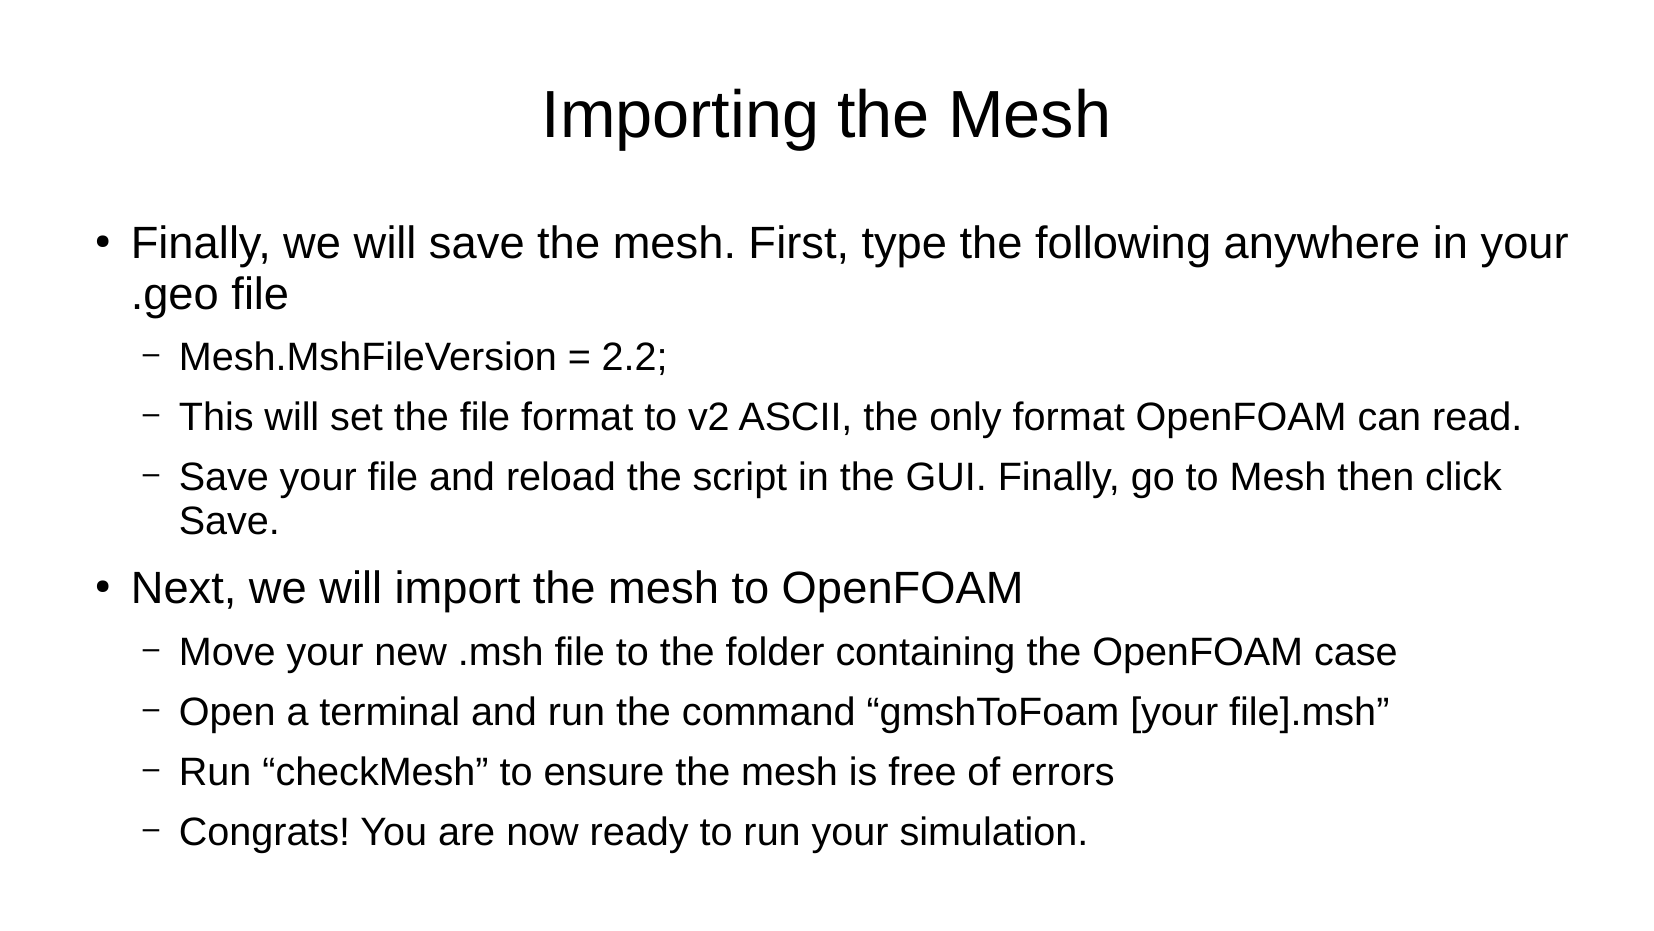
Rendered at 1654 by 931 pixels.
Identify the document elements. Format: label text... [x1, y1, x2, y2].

title Importing the Mesh [82, 37, 1571, 193]
list Finally, we will save the mesh. First, type the following anywhere in your .geo file Mesh.MshFileVersion = 2.2; This will set the file format to v2 ASCII, the only format OpenFOAM can read. Save your file and reload the script in the GUI. Finally, go to Mesh then click Save. Next, we will import the mesh to OpenFOAM Move your new .msh file to the folder containing the OpenFOAM case Open a terminal and run the command “gmshToFoam [your file].msh” Run “checkMesh” to ensure the mesh is free of errors Congrats! You are now ready to run your simulation. [82, 217, 1571, 863]
